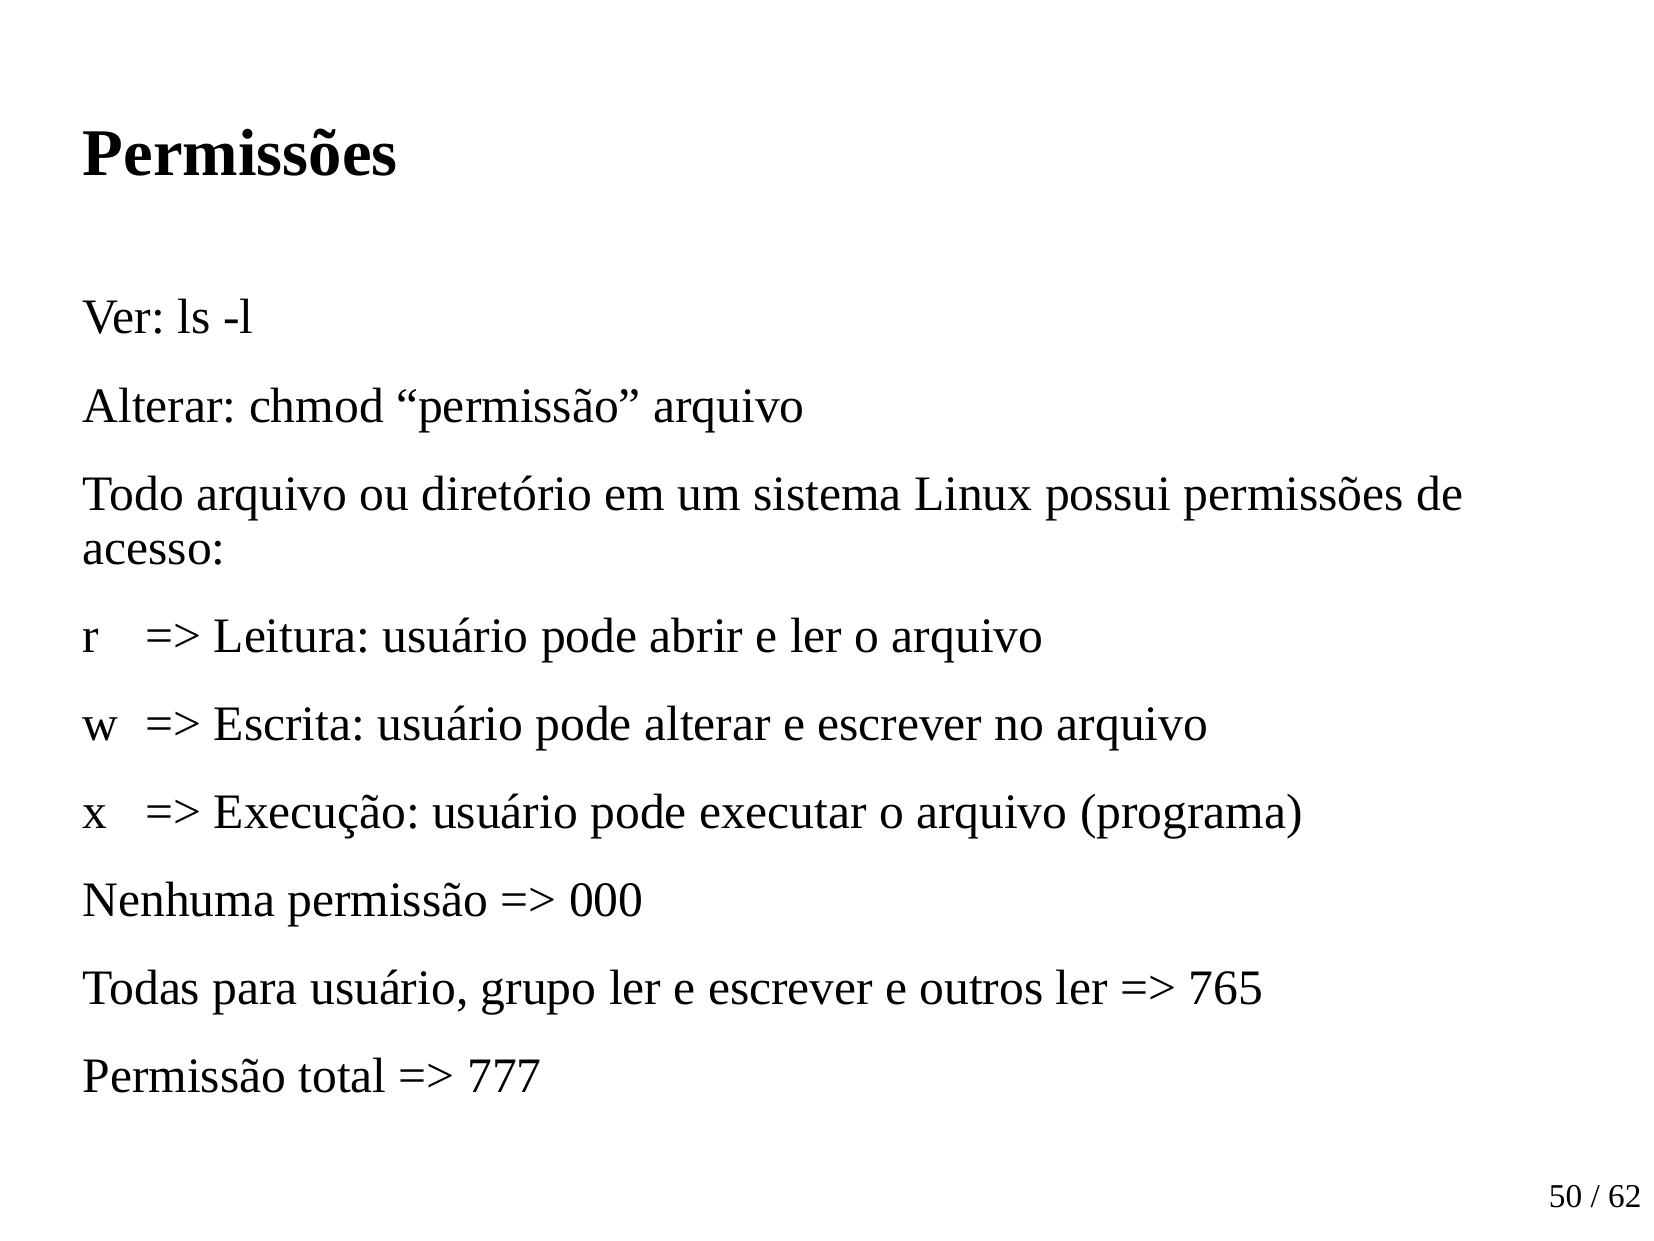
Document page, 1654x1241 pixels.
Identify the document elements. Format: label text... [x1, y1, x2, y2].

list Ver: ls -l Alterar: chmod “permissão” arquivo Todo arquivo ou diretório em um sistema Linux possui permissões de acesso: r => Leitura: usuário pode abrir e ler o arquivo w => Escrita: usuário pode alterar e escrever no arquivo x => Execução: usuário pode executar o arquivo (programa) Nenhuma permissão => 000 Todas para usuário, grupo ler e escrever e outros ler => 765 Permissão total => 777 [82, 290, 1571, 1111]
title Permissões [82, 49, 1571, 257]
